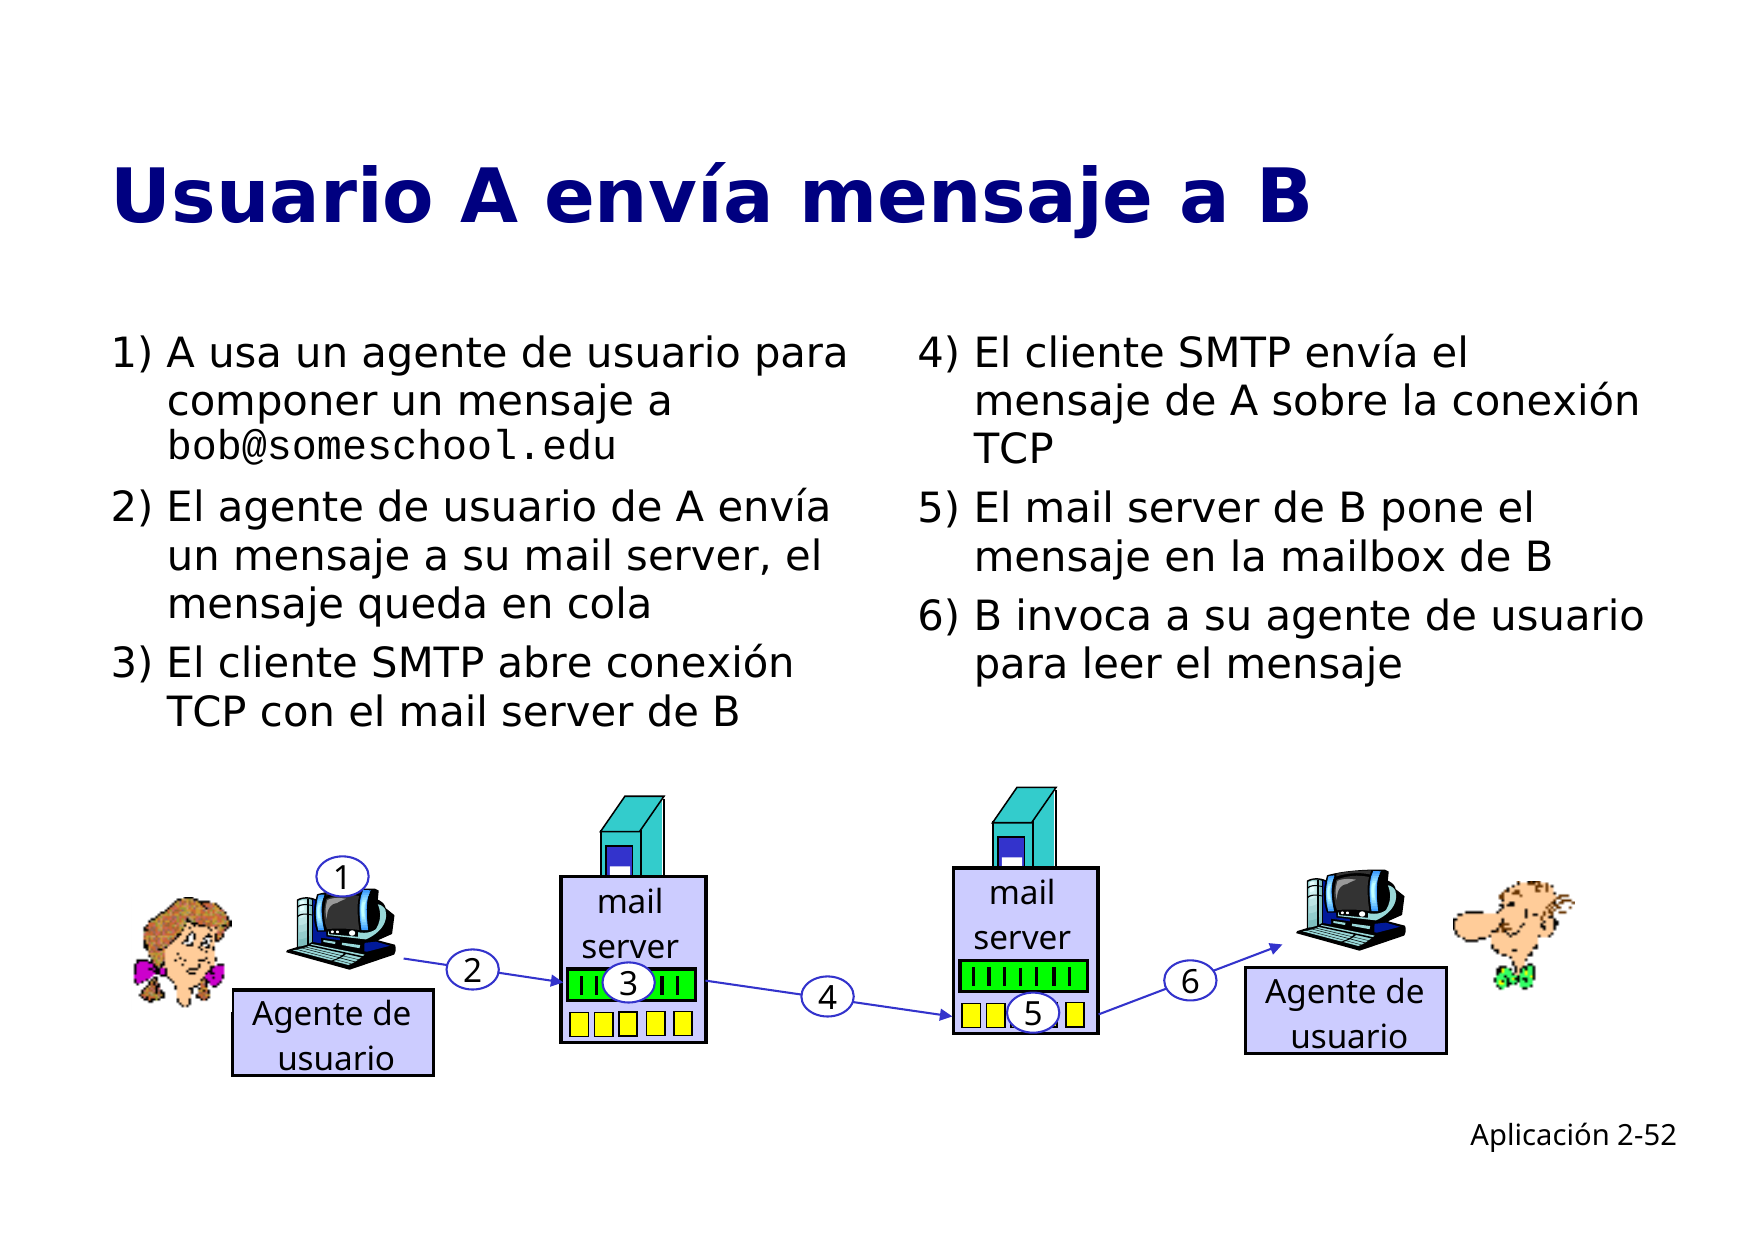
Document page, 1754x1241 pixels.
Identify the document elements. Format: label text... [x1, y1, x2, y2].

text_box [561, 876, 706, 1043]
text_box [1245, 967, 1250, 1054]
text_box [232, 990, 237, 1076]
text_box [992, 787, 1057, 861]
text_box [953, 868, 1099, 1034]
list 4) El cliente SMTP envía el mensaje de A sobre la conexión TCP 5) El mail server de B pone el mensaje en la mailbox de B 6) B invoca a su agente de usuario para leer el mensaje [902, 320, 1672, 1125]
text_box 1 [316, 856, 369, 897]
text_box 6 [1164, 960, 1217, 1001]
picture [1453, 881, 1575, 995]
text_box 3 [602, 962, 655, 1003]
text_box mail server [958, 861, 1087, 968]
text_box 2 [446, 949, 499, 990]
list 1) A usa un agente de usuario para componer un mensaje a bob@someschool.edu 2) El agente de usuario de A envía un mensaje a su mail server, el mensaje queda en cola 3) El cliente SMTP abre conexión TCP con el mail server de B [95, 320, 865, 1125]
text_box mail server [566, 870, 695, 977]
title Usuario A envía mensaje a B [95, 88, 1671, 305]
picture [130, 897, 232, 1012]
picture [1296, 868, 1408, 951]
text_box [600, 796, 665, 870]
text_box 5 [1007, 992, 1060, 1033]
text_box Agente de usuario [237, 982, 436, 1089]
text_box Agente de usuario [1250, 960, 1449, 1066]
text_box 4 [801, 976, 854, 1017]
picture [286, 887, 398, 970]
